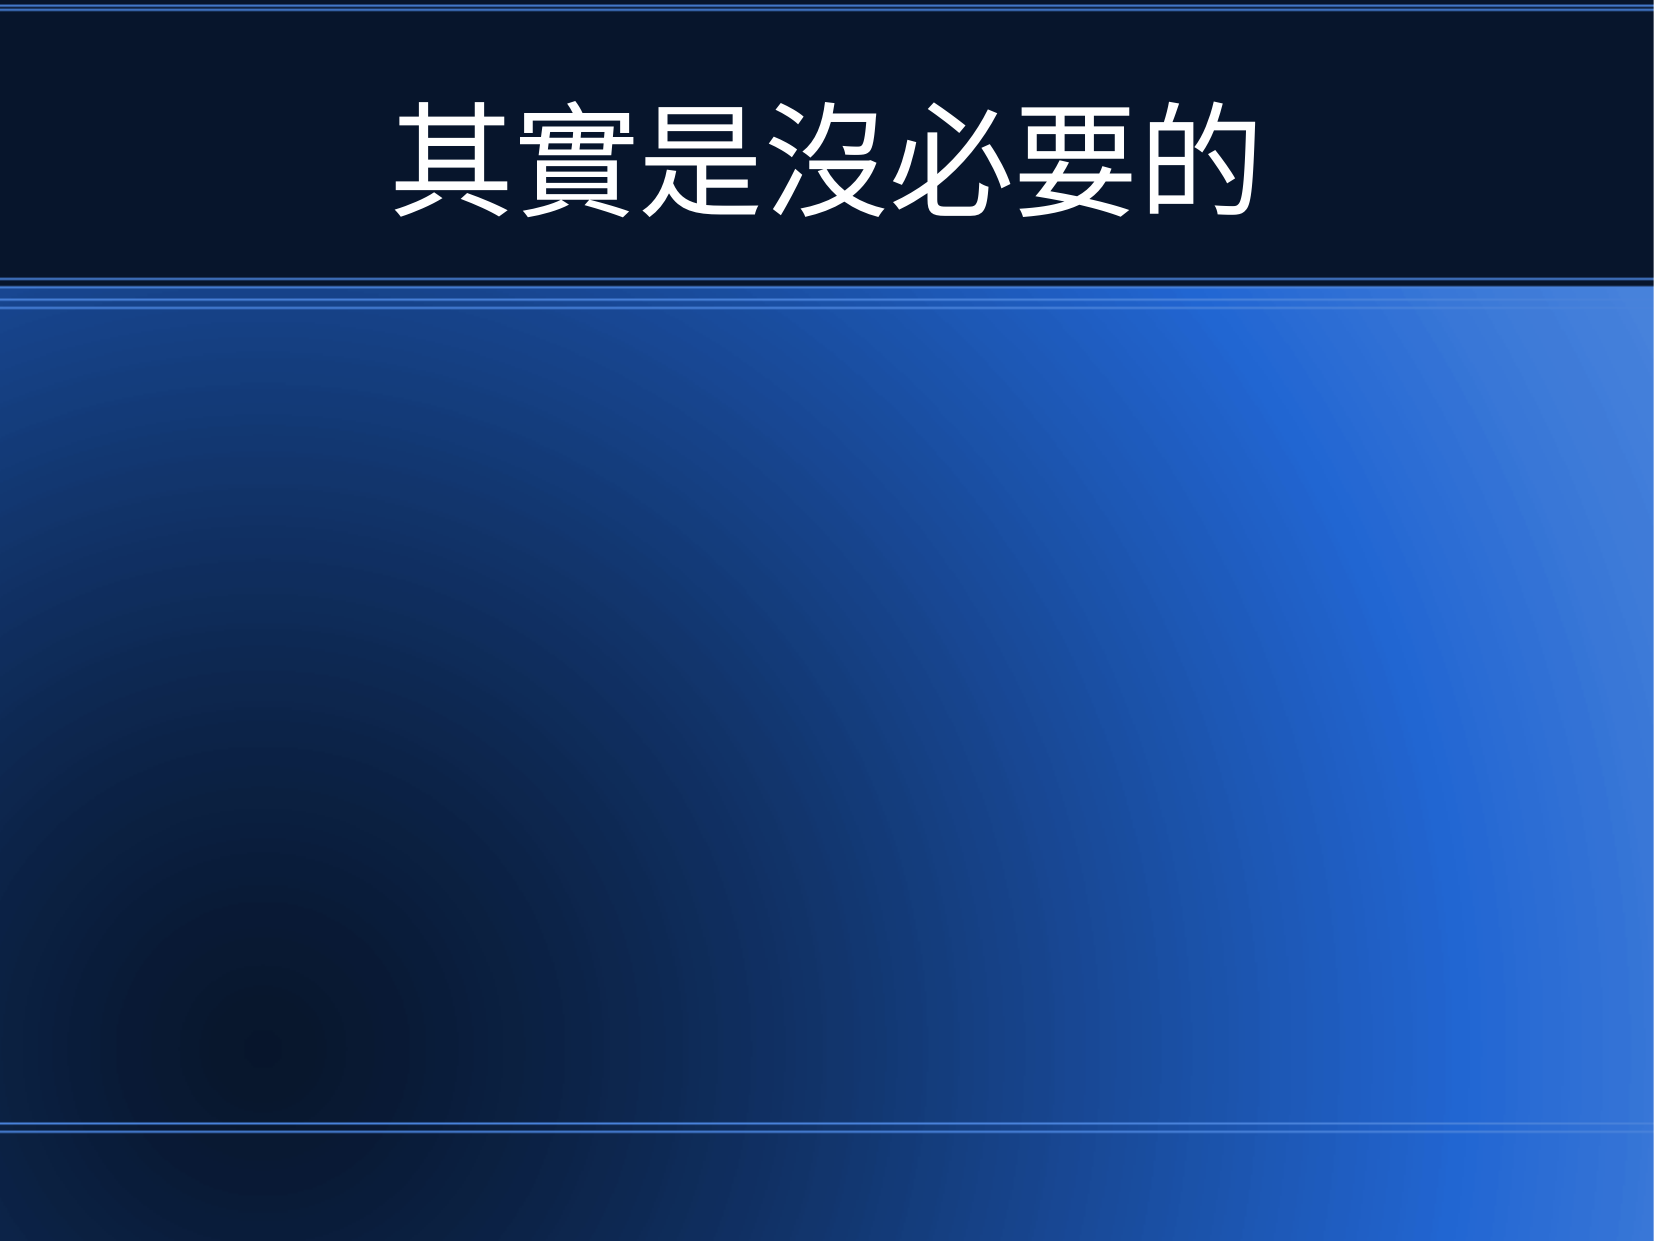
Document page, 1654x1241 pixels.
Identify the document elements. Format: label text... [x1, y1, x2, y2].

title 其實是沒必要的 [82, 49, 1571, 257]
picture [0, 0, 1654, 1241]
